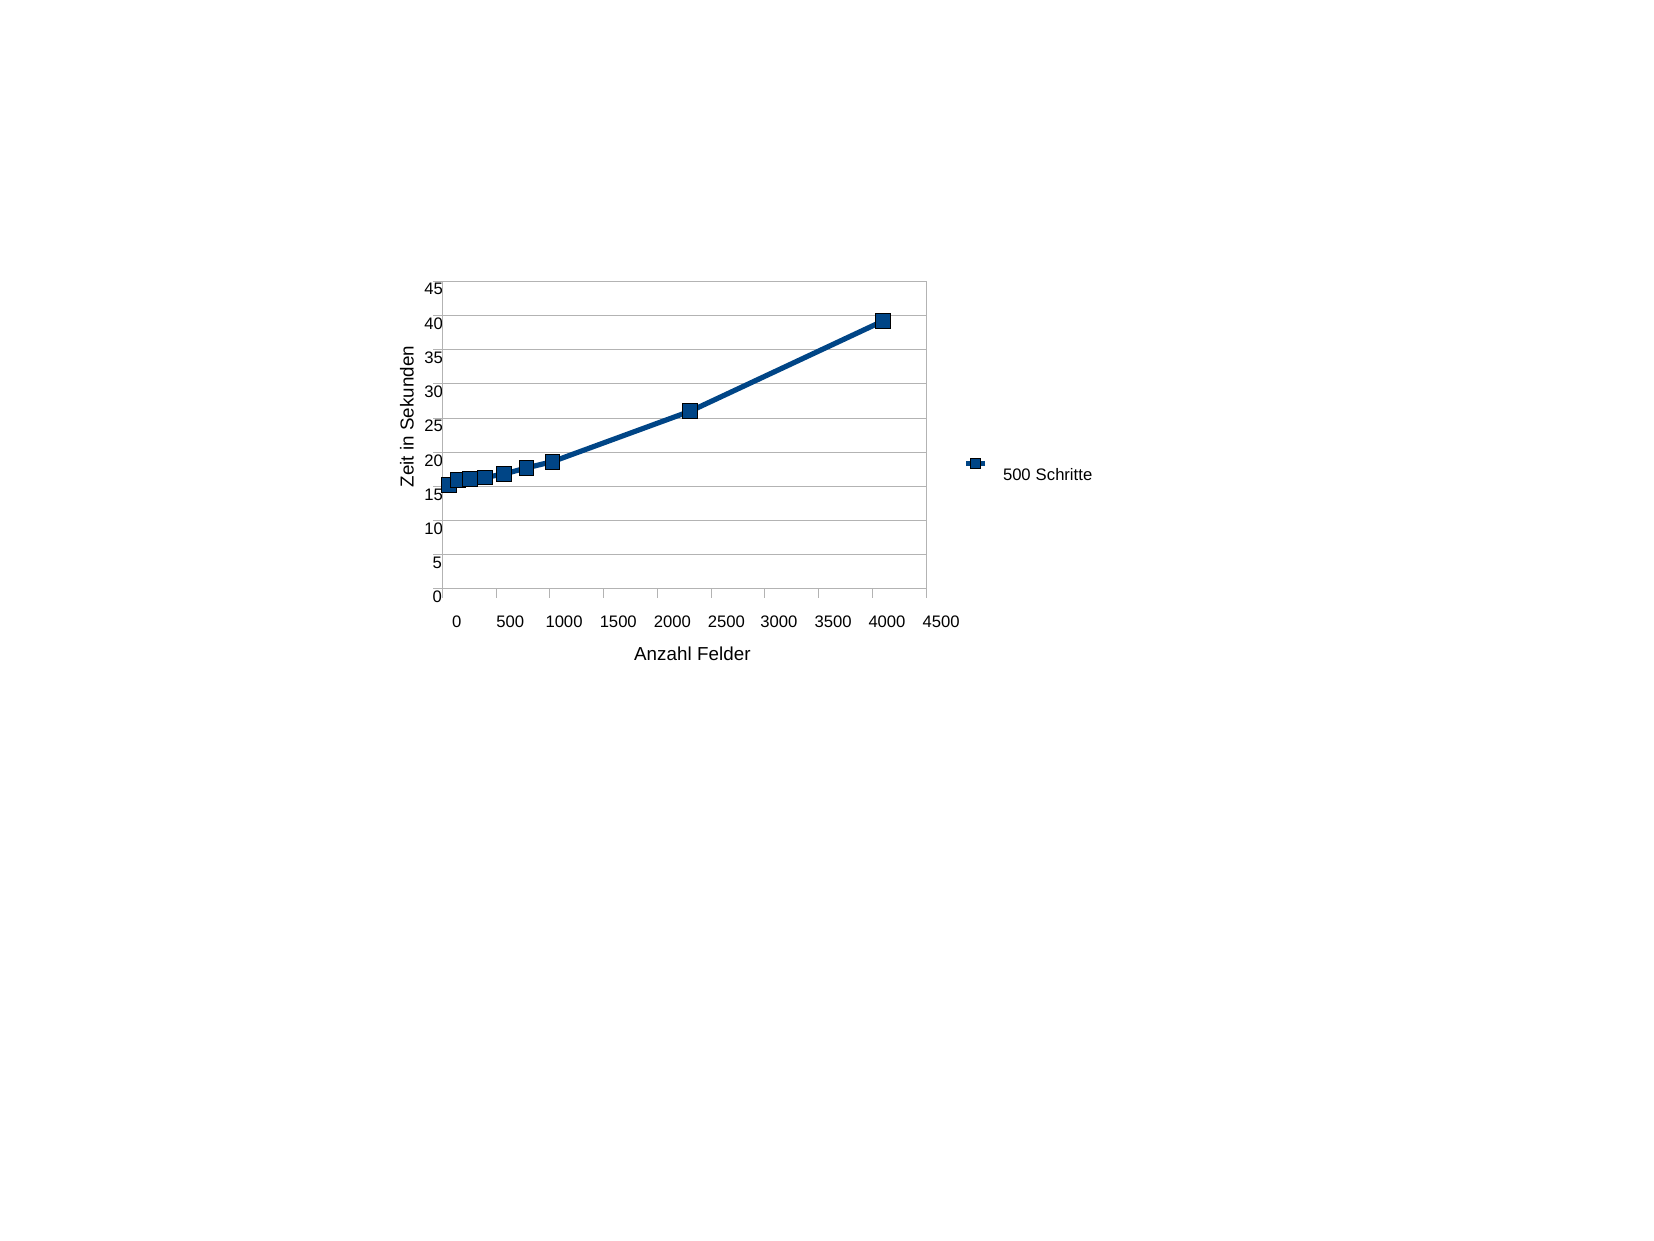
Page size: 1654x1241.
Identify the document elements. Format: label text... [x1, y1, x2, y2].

text_box 45 [409, 272, 458, 306]
text_box 25 [425, 409, 458, 443]
text_box 500 [481, 605, 530, 639]
text_box 35 [425, 341, 458, 375]
text_box 2000 [639, 605, 693, 635]
text_box 3500 [799, 605, 853, 639]
text_box 15 [409, 478, 458, 512]
text_box 2500 [693, 605, 745, 635]
text_box 0 [437, 605, 477, 639]
text_box 3000 [745, 605, 799, 639]
text_box 5 [417, 546, 457, 580]
text_box 1500 [584, 605, 639, 639]
text_box Zeit in Sekunden [389, 330, 425, 503]
text_box 4000 [853, 605, 908, 639]
text_box 20 [425, 443, 458, 478]
text_box 0 [417, 580, 457, 614]
text_box 500 Schritte [988, 457, 1108, 492]
text_box 30 [425, 375, 458, 409]
text_box 40 [409, 306, 458, 341]
text_box [355, 263, 1104, 673]
text_box 10 [409, 512, 458, 546]
text_box 1000 [530, 605, 584, 639]
text_box 4500 [908, 605, 975, 639]
text_box Anzahl Felder [619, 635, 766, 672]
